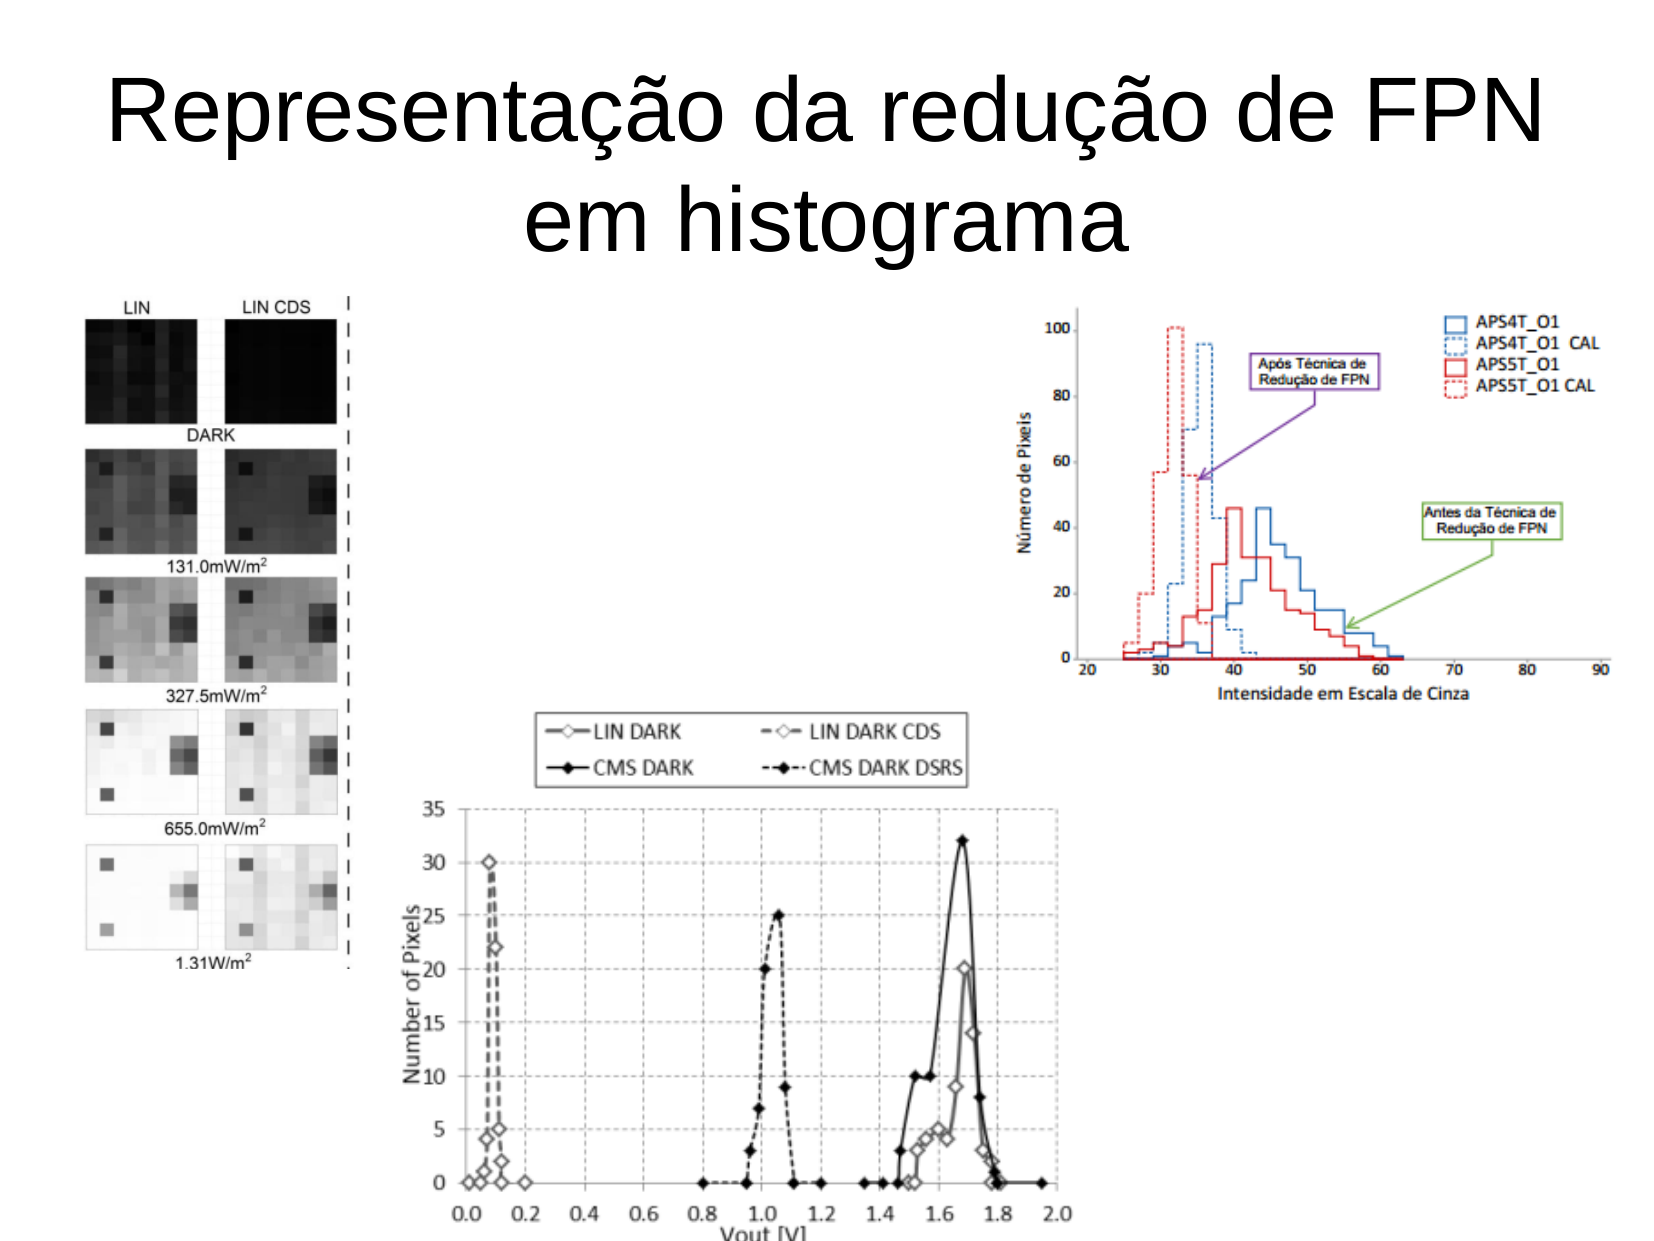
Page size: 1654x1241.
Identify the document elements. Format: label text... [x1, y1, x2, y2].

title Representação da redução de FPN em histograma [82, 49, 1571, 257]
picture [385, 256, 1654, 1241]
picture [70, 283, 355, 969]
